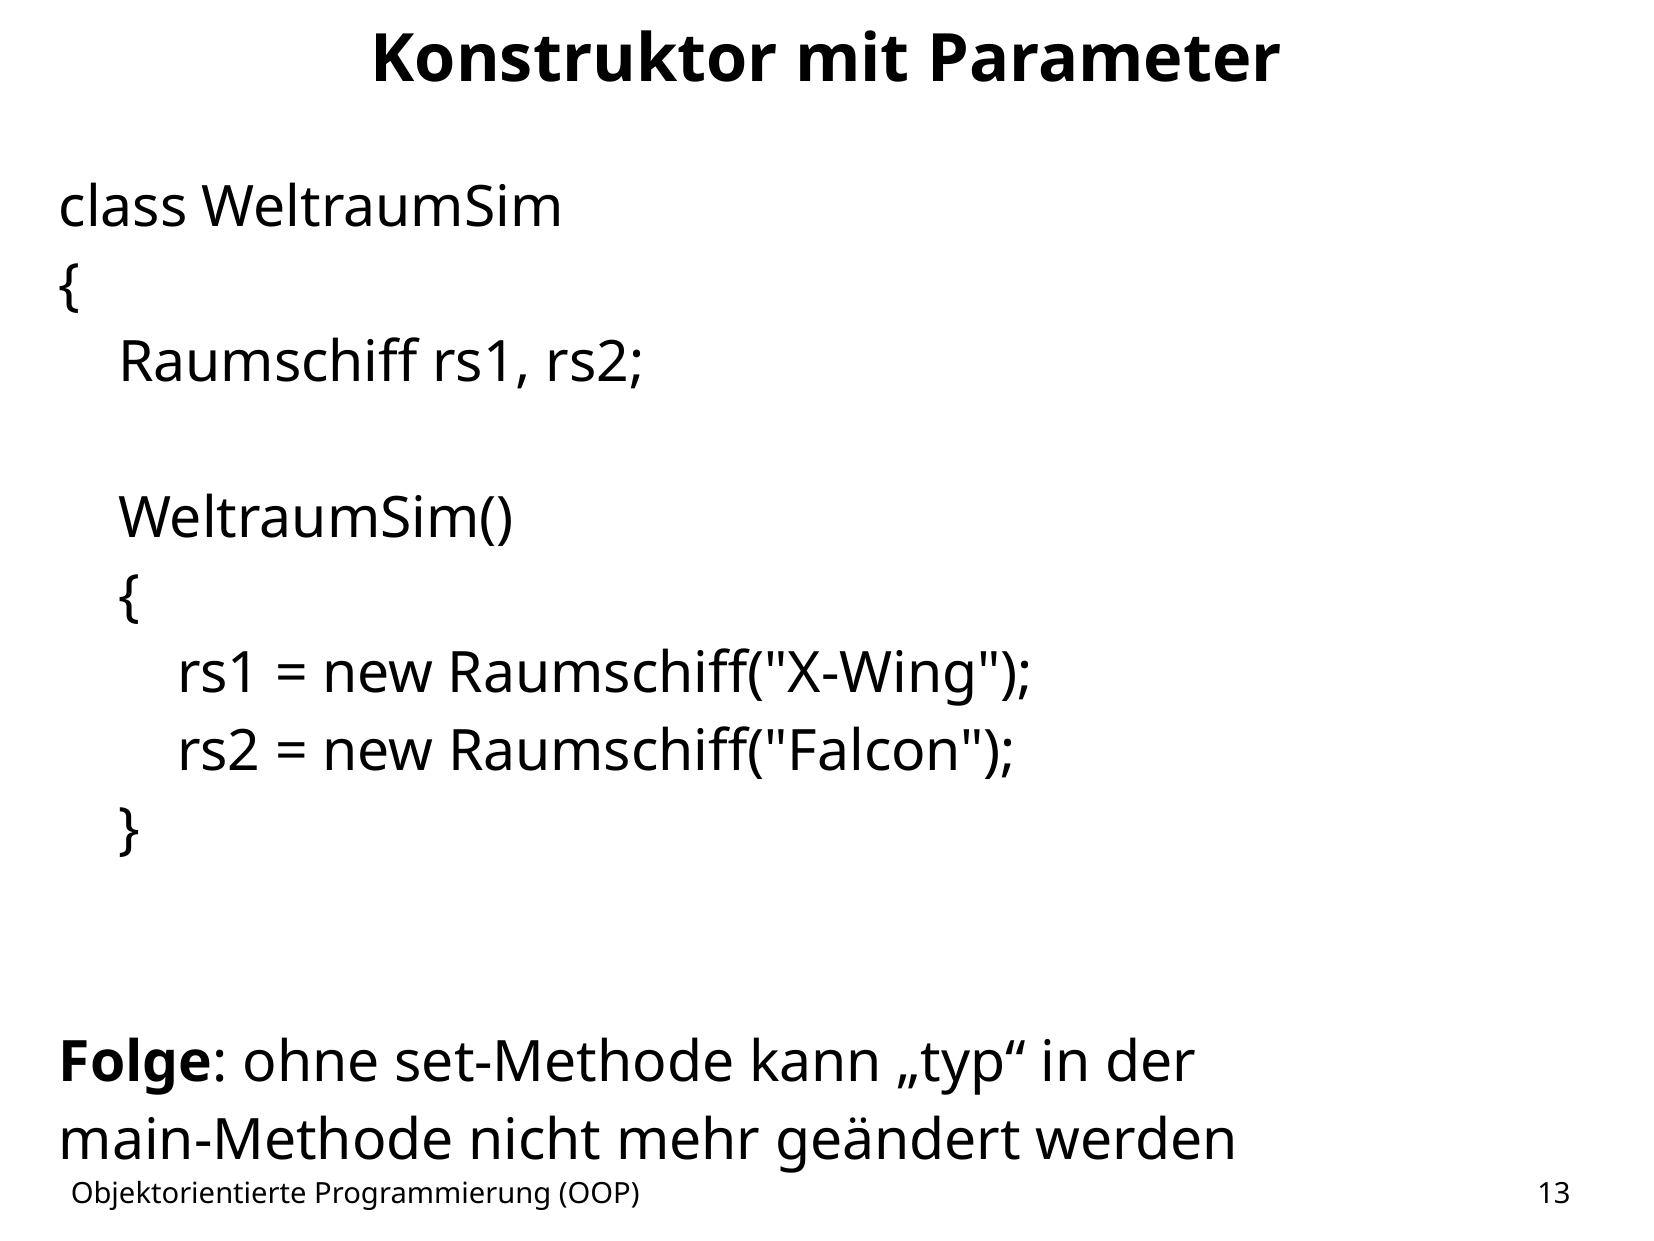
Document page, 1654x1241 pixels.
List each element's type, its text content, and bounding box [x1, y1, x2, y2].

list class WeltraumSim { Raumschiff rs1, rs2; WeltraumSim() { rs1 = new Raumschiff("X-Wing"); rs2 = new Raumschiff("Falcon"); } Folge: ohne set-Methode kann „typ“ in der main-Methode nicht mehr geändert werden [59, 165, 1630, 1182]
title Konstruktor mit Parameter [0, 5, 1654, 107]
